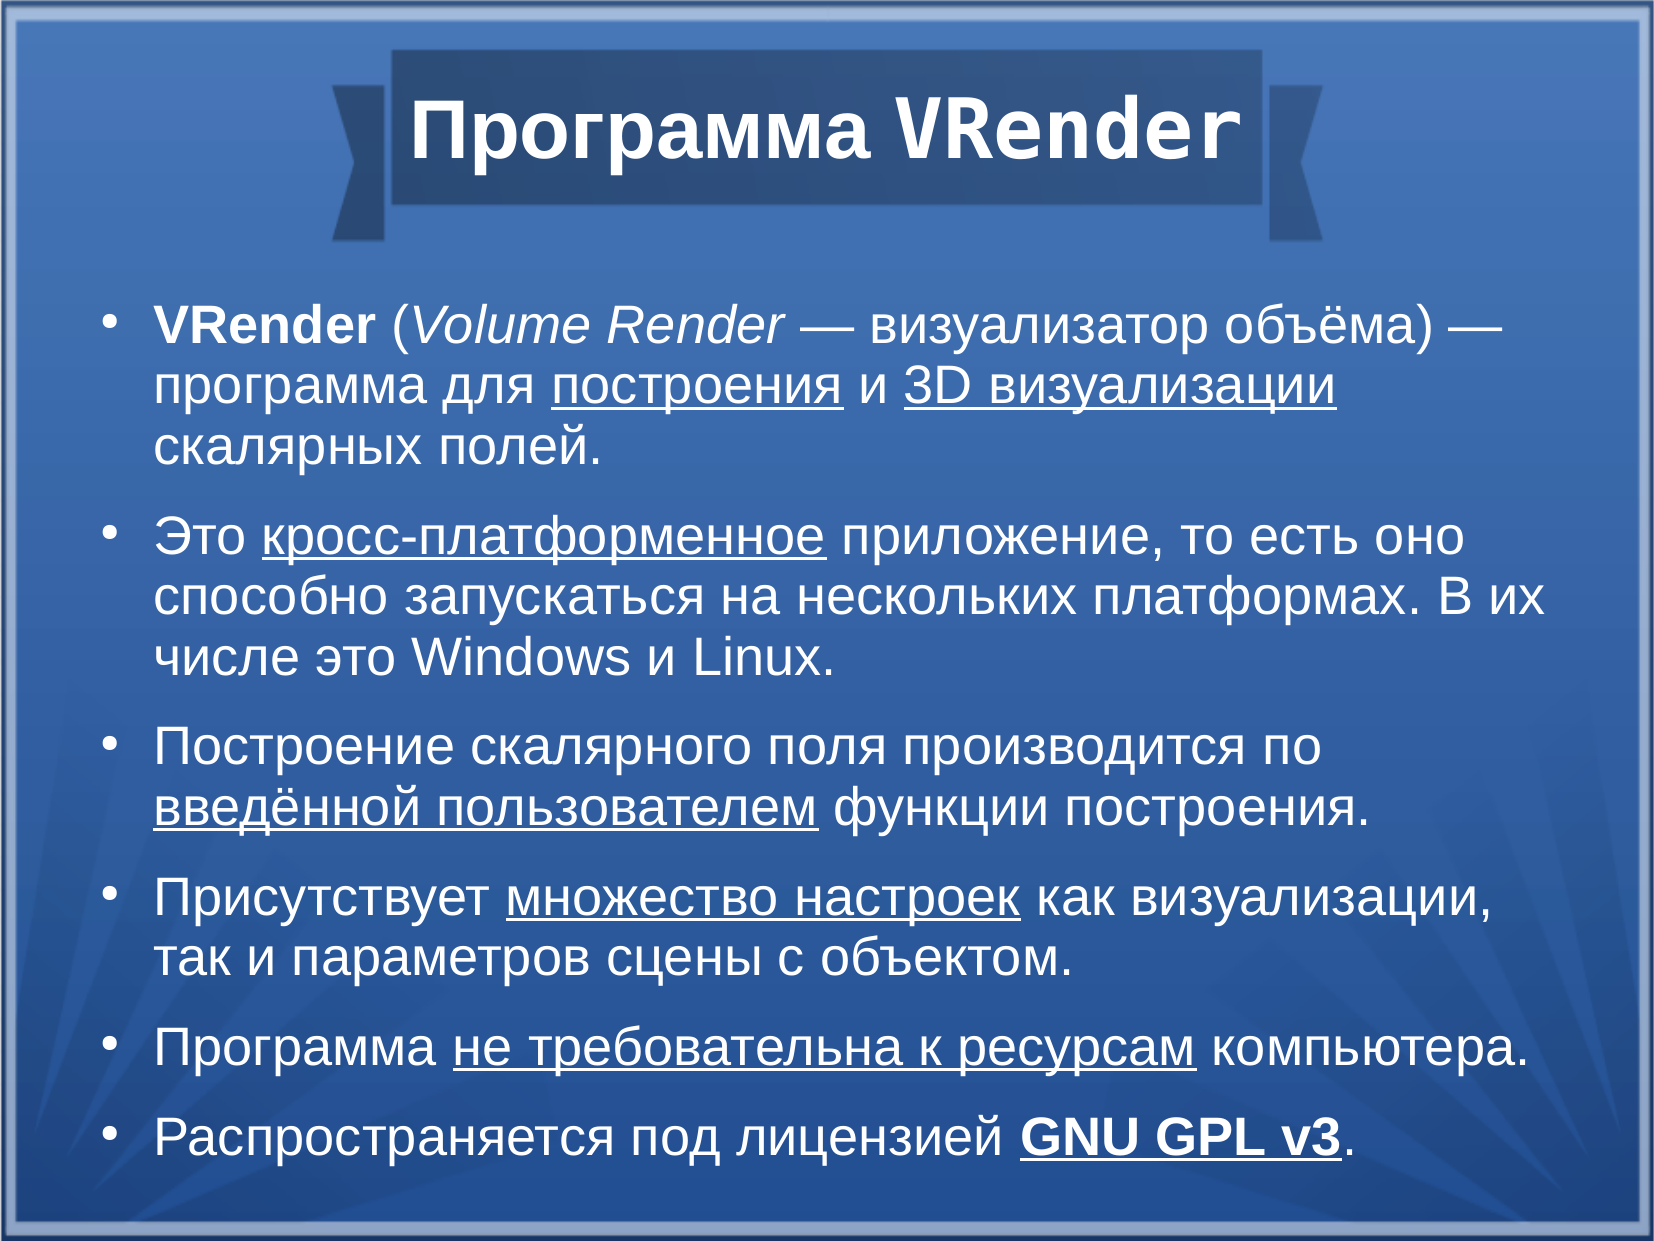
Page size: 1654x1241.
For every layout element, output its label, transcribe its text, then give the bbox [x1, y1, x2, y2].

title Программа VRender [389, 49, 1264, 205]
list VRender (Volume Render — визуализатор объёма) — программа для построения и 3D визуализации скалярных полей. Это кросс-платформенное приложение, то есть оно способно запускаться на нескольких платформах. В их числе это Windows и Linux. Построение скалярного поля производится по введённой пользователем функции построения. Присутствует множество настроек как визуализации, так и параметров сцены с объектом. Программа не требовательна к ресурсам компьютера. Распространяется под лицензией GNU GPL v3. [82, 290, 1571, 1168]
picture [0, 0, 1654, 1241]
